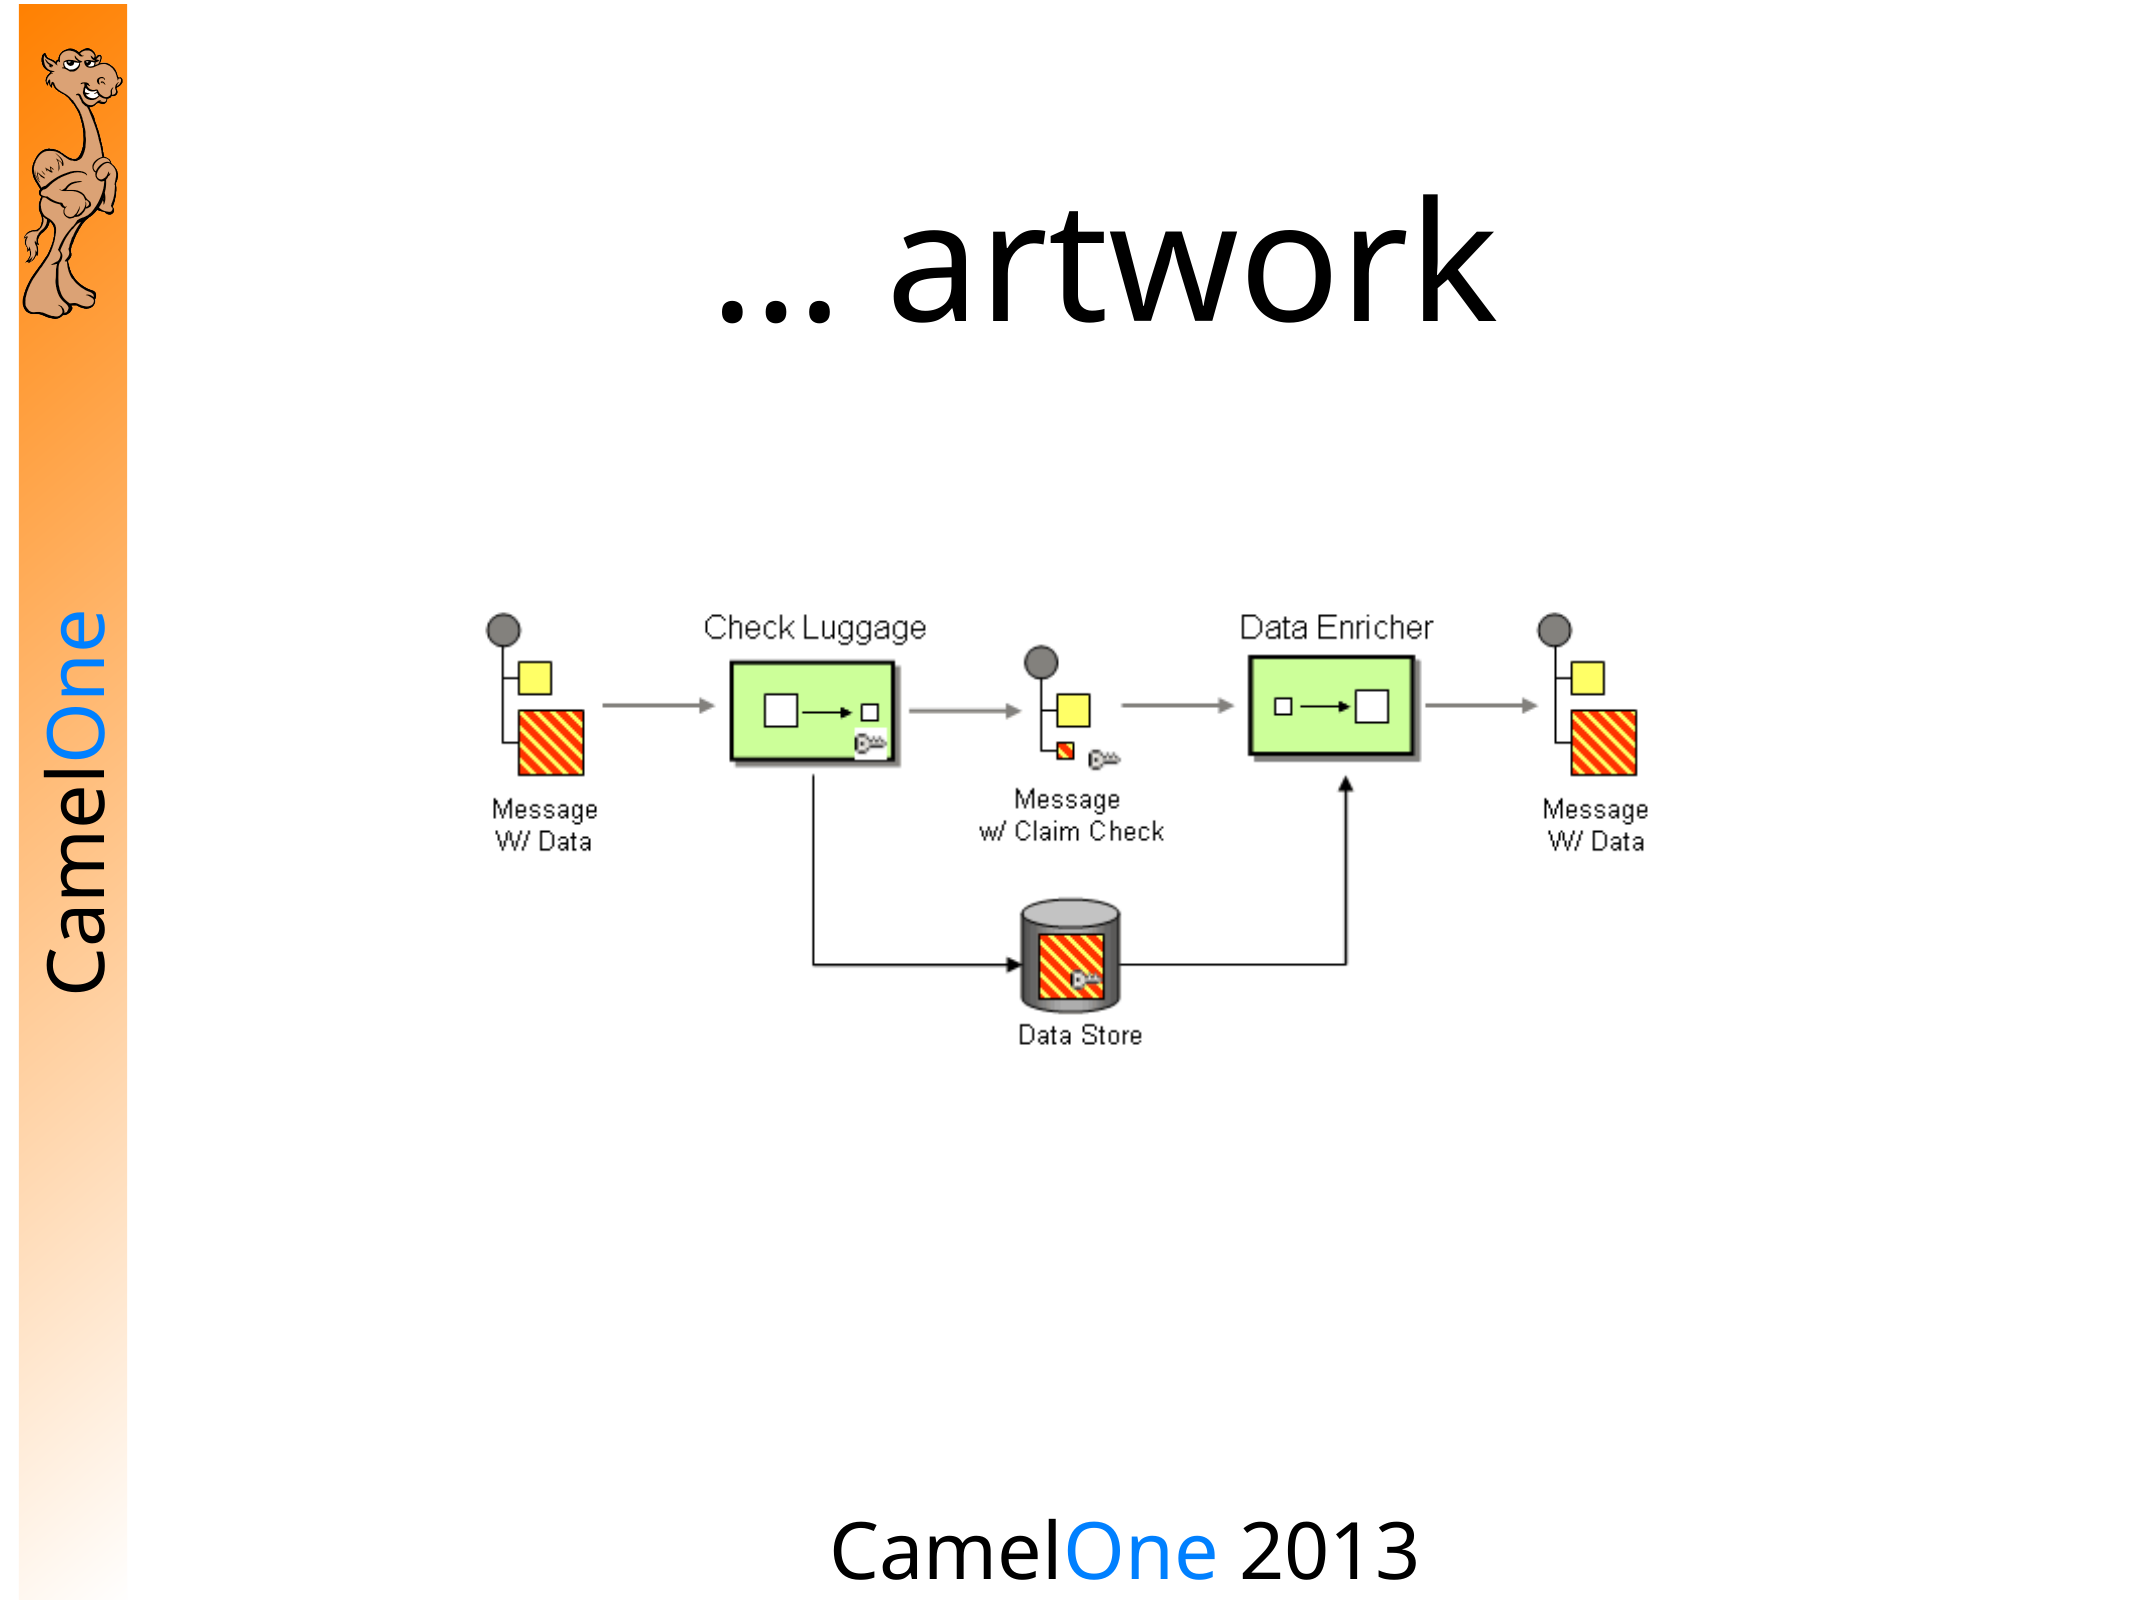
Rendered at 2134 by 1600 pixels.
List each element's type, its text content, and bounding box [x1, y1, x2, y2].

title … artwork [228, 146, 1981, 364]
title Q&A [18, 339, 128, 433]
picture [472, 599, 1674, 1063]
picture [22, 48, 123, 319]
